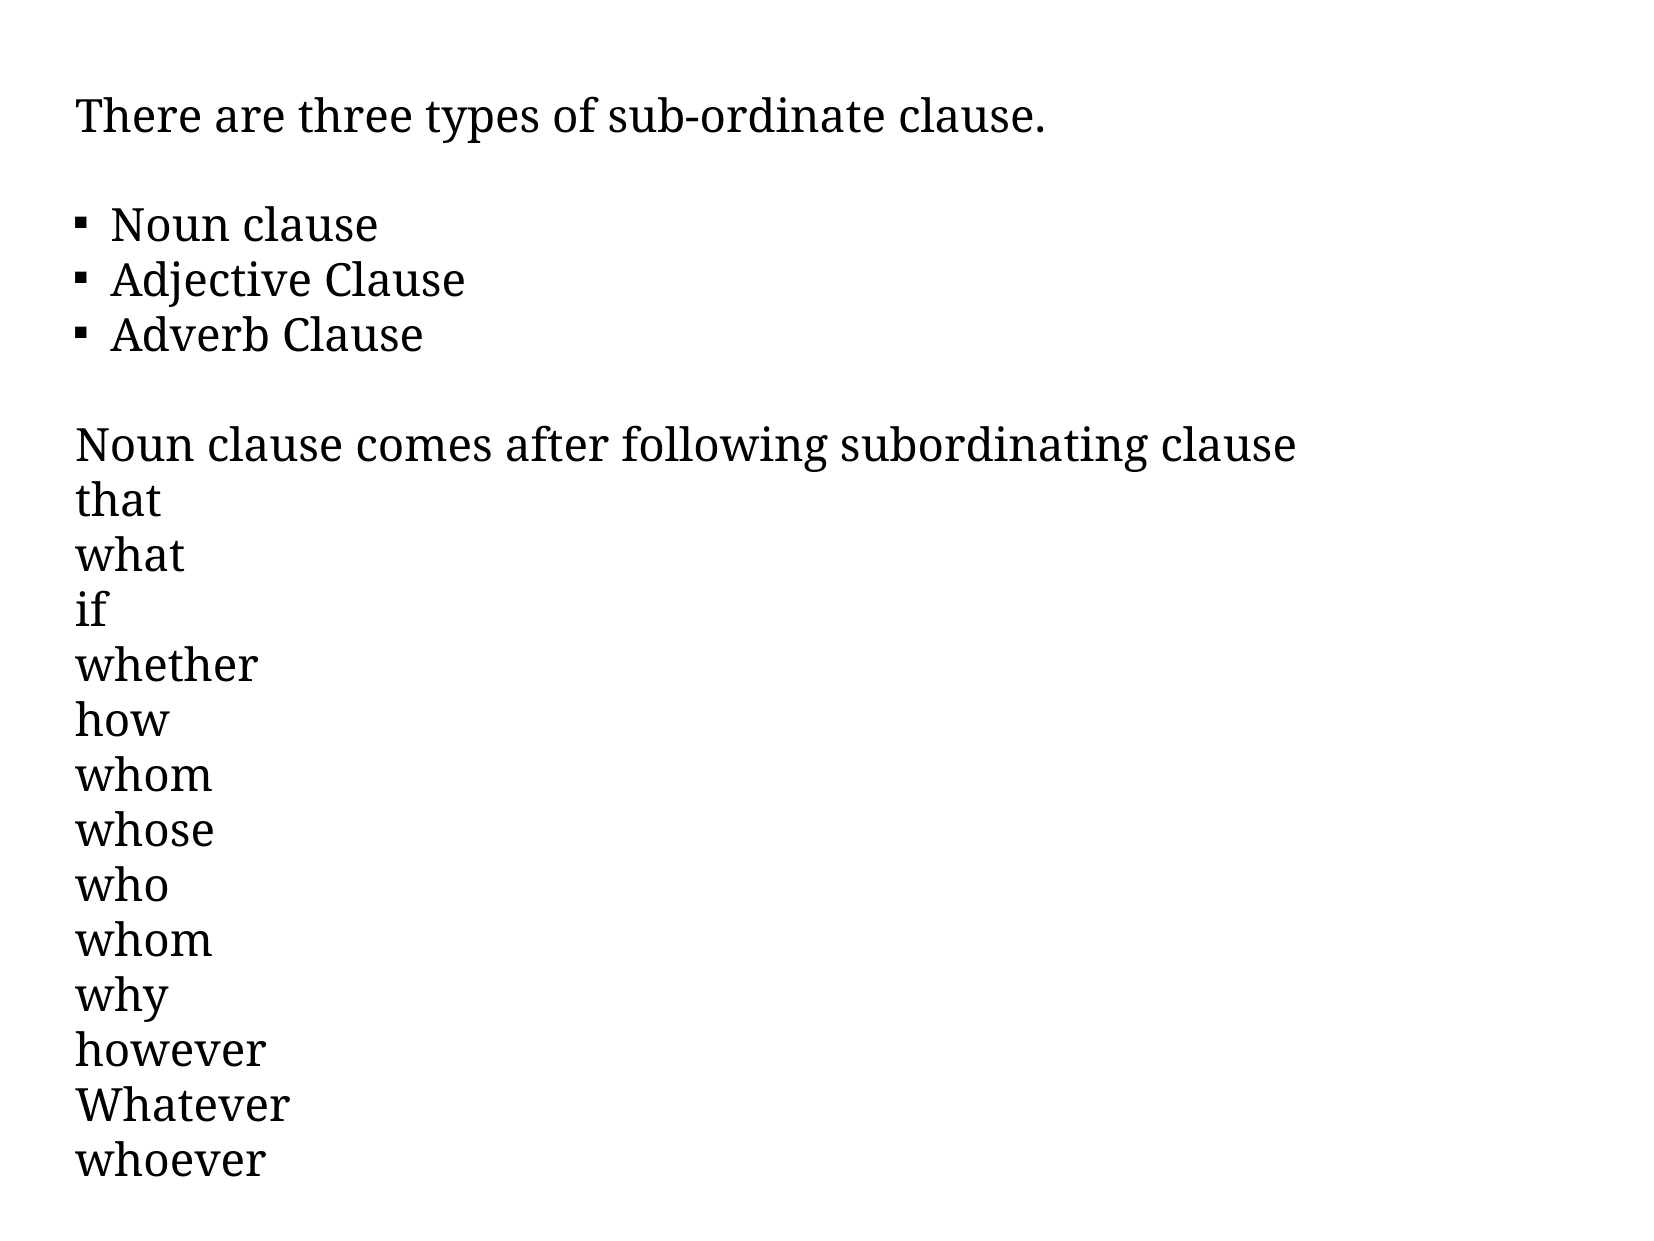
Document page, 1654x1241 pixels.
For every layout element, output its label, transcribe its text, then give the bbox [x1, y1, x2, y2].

text_box There are three types of sub-ordinate clause. Noun clause Adjective Clause Adverb Clause Noun clause comes after following subordinating clause that what if whether how whom whose who whom why however Whatever whoever [75, 30, 1560, 1140]
